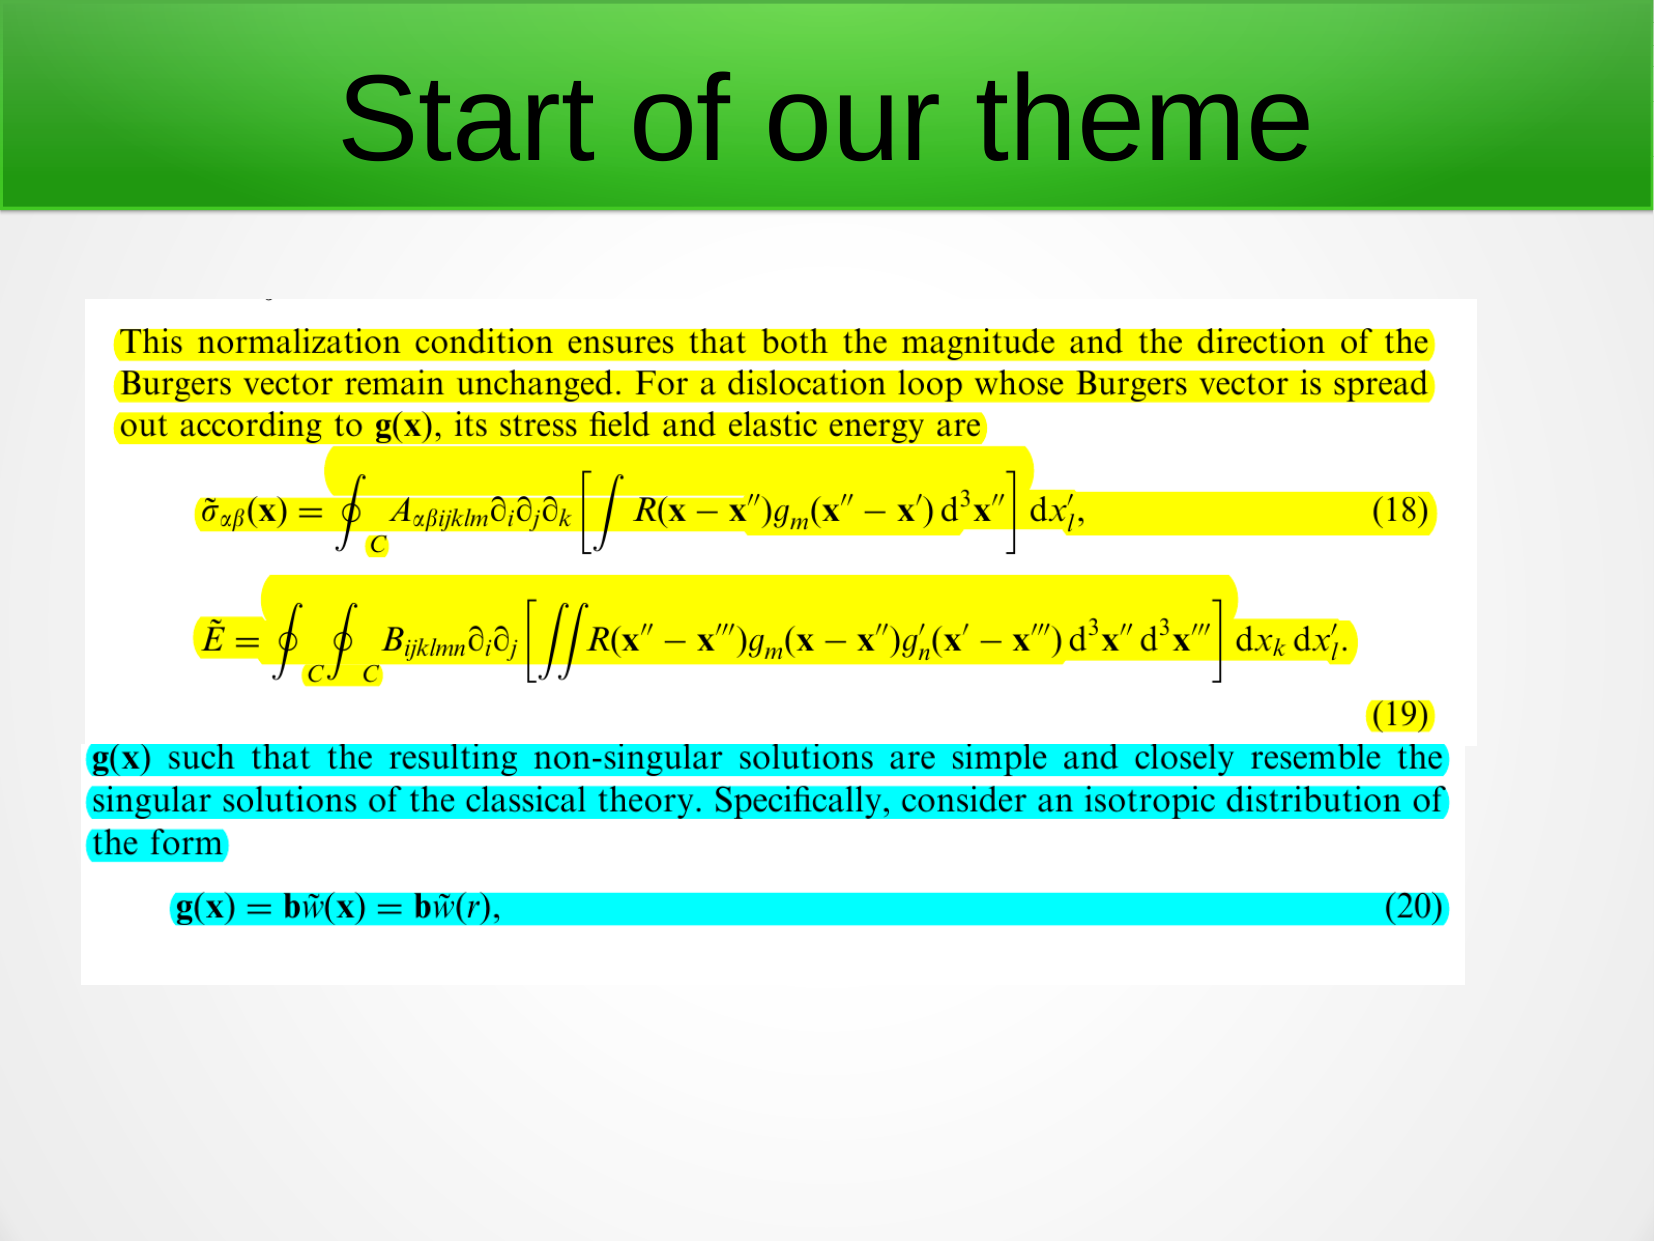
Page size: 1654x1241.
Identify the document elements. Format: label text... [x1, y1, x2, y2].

title Start of our theme [82, 47, 1571, 189]
picture [81, 299, 1477, 985]
